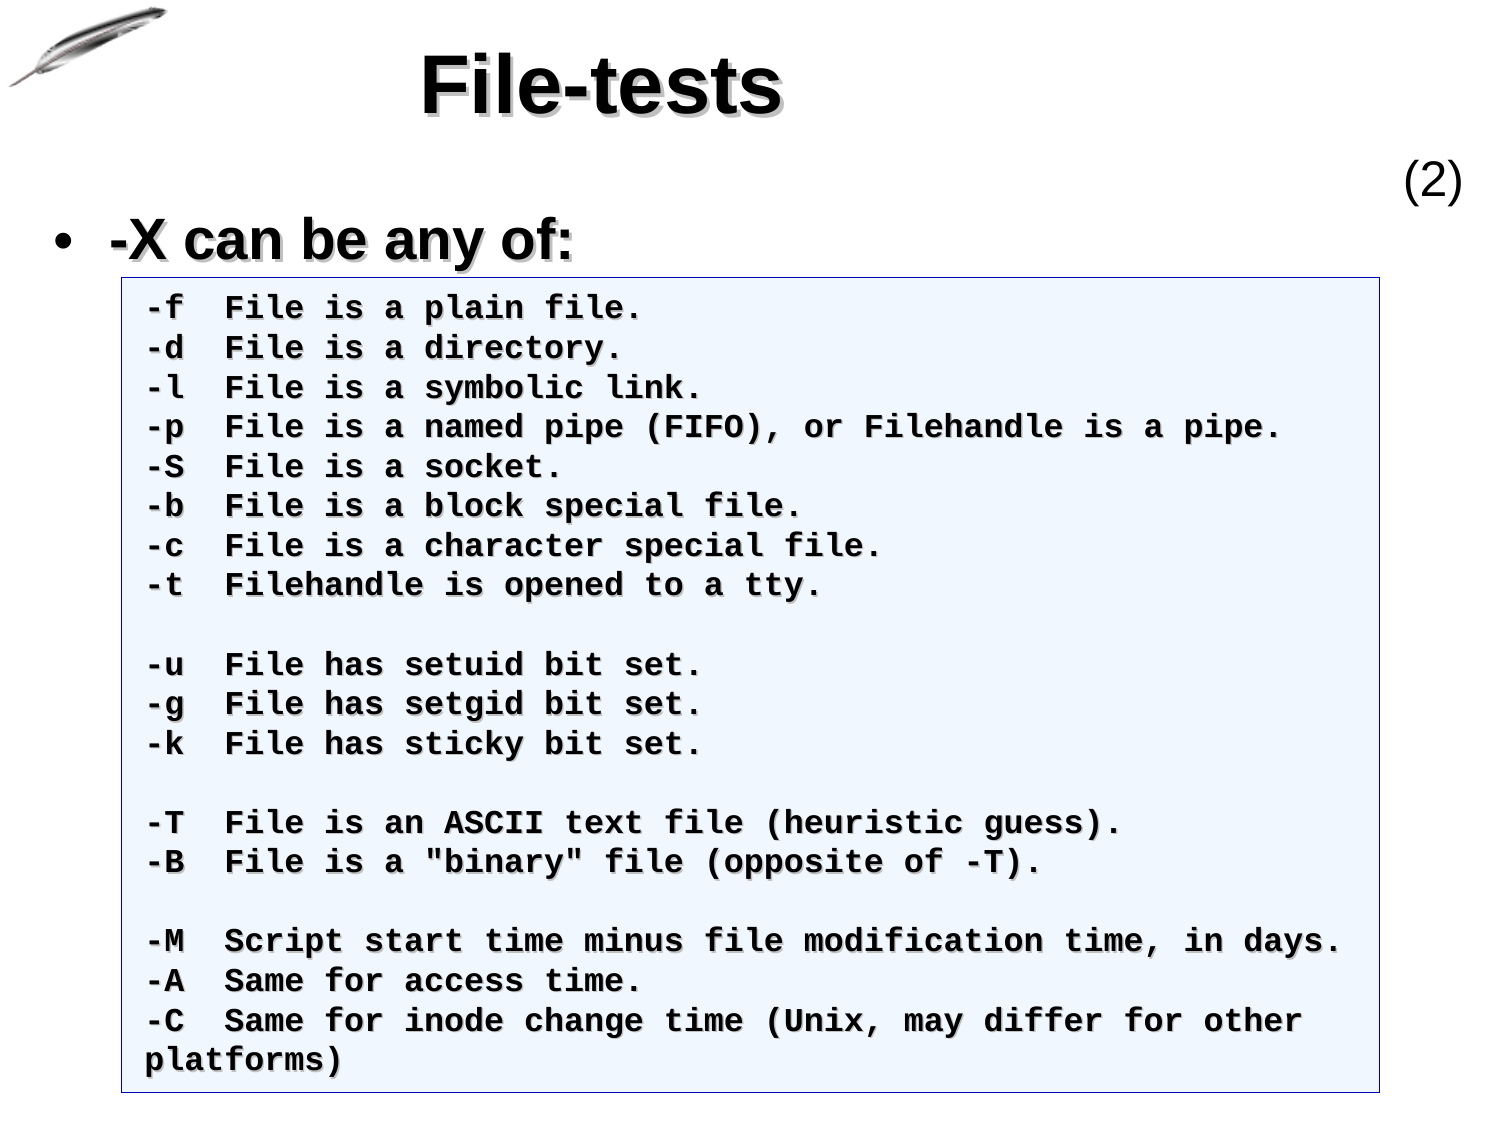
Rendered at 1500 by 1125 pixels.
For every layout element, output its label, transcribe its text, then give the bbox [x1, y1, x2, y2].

list -X can be any of: [53, 207, 1447, 1084]
picture [5, 5, 173, 89]
title File-tests [419, 0, 1459, 179]
text_box (2) [1388, 142, 1479, 213]
text_box -f File is a plain file. -d File is a directory. -l File is a symbolic link. -p File is a named pipe (FIFO), or Filehandle is a pipe. -S File is a socket. -b File is a block special file. -c File is a character special file. -t Filehandle is opened to a tty. -u File has setuid bit set. -g File has setgid bit set. -k File has sticky bit set. -T File is an ASCII text file (heuristic guess). -B File is a "binary" file (opposite of -T). -M Script start time minus file modification time, in days. -A Same for access time. -C Same for inode change time (Unix, may differ for other platforms) [120, 277, 1380, 1093]
